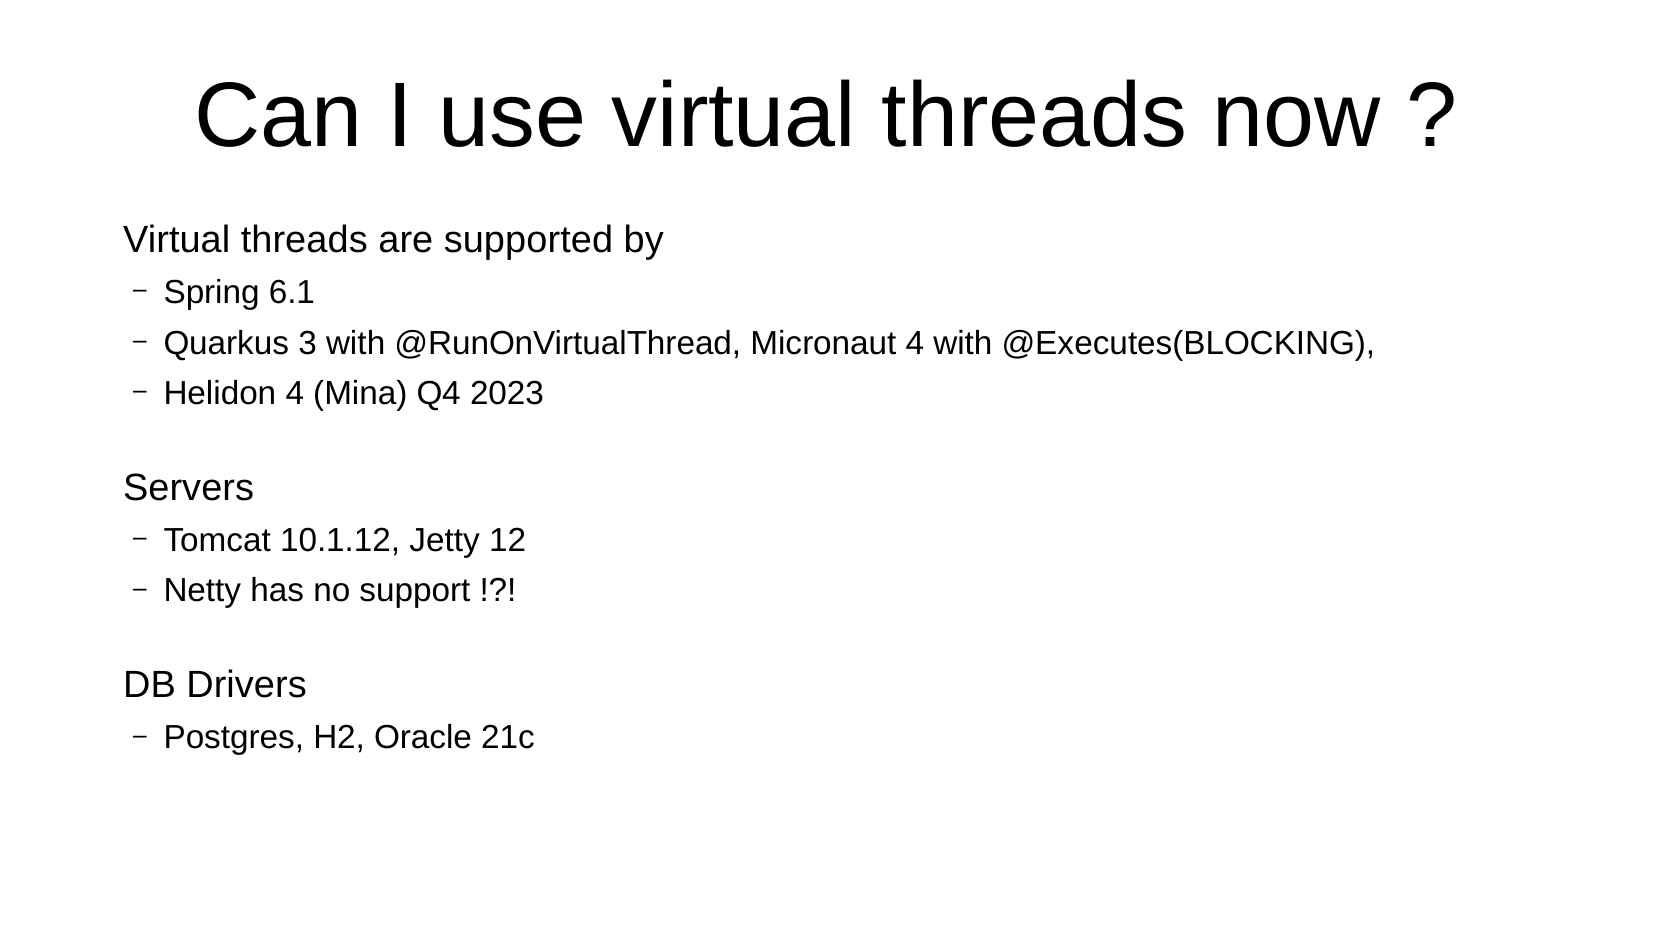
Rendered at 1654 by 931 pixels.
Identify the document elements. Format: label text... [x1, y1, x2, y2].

list Virtual threads are supported by Spring 6.1 Quarkus 3 with @RunOnVirtualThread, Micronaut 4 with @Executes(BLOCKING), Helidon 4 (Mina) Q4 2023 Servers Tomcat 10.1.12, Jetty 12 Netty has no support !?! DB Drivers Postgres, H2, Oracle 21c [82, 217, 1571, 758]
title Can I use virtual threads now ? [82, 37, 1571, 193]
